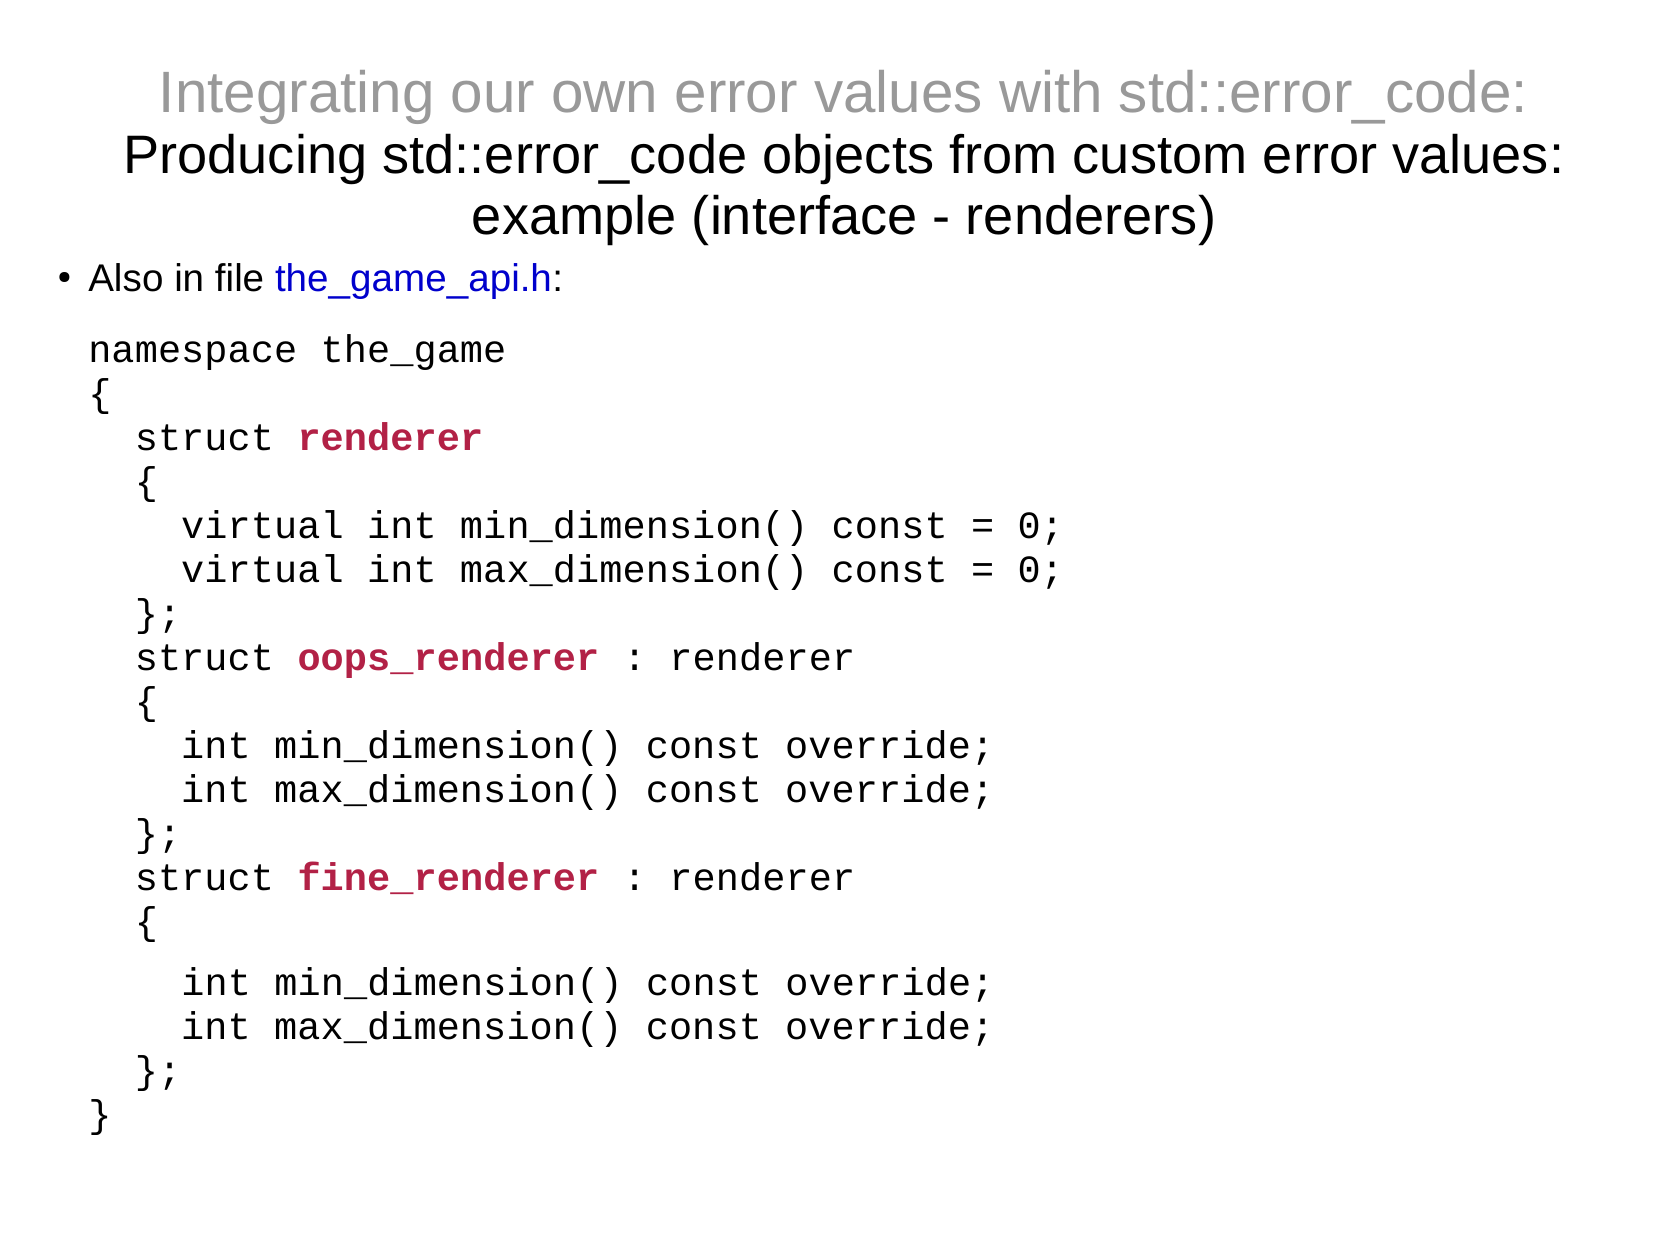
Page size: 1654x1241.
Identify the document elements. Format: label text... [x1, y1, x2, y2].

title Integrating our own error values with std::error_code: Producing std::error_code objects from custom error values: example (interface - renderers) [82, 49, 1571, 256]
list Also in file the_game_api.h: namespace the_game { struct renderer { virtual int min_dimension() const = 0; virtual int max_dimension() const = 0; }; struct oops_renderer : renderer { int min_dimension() const override; int max_dimension() const override; }; struct fine_renderer : renderer { int min_dimension() const override; int max_dimension() const override; }; } [47, 256, 1607, 1193]
